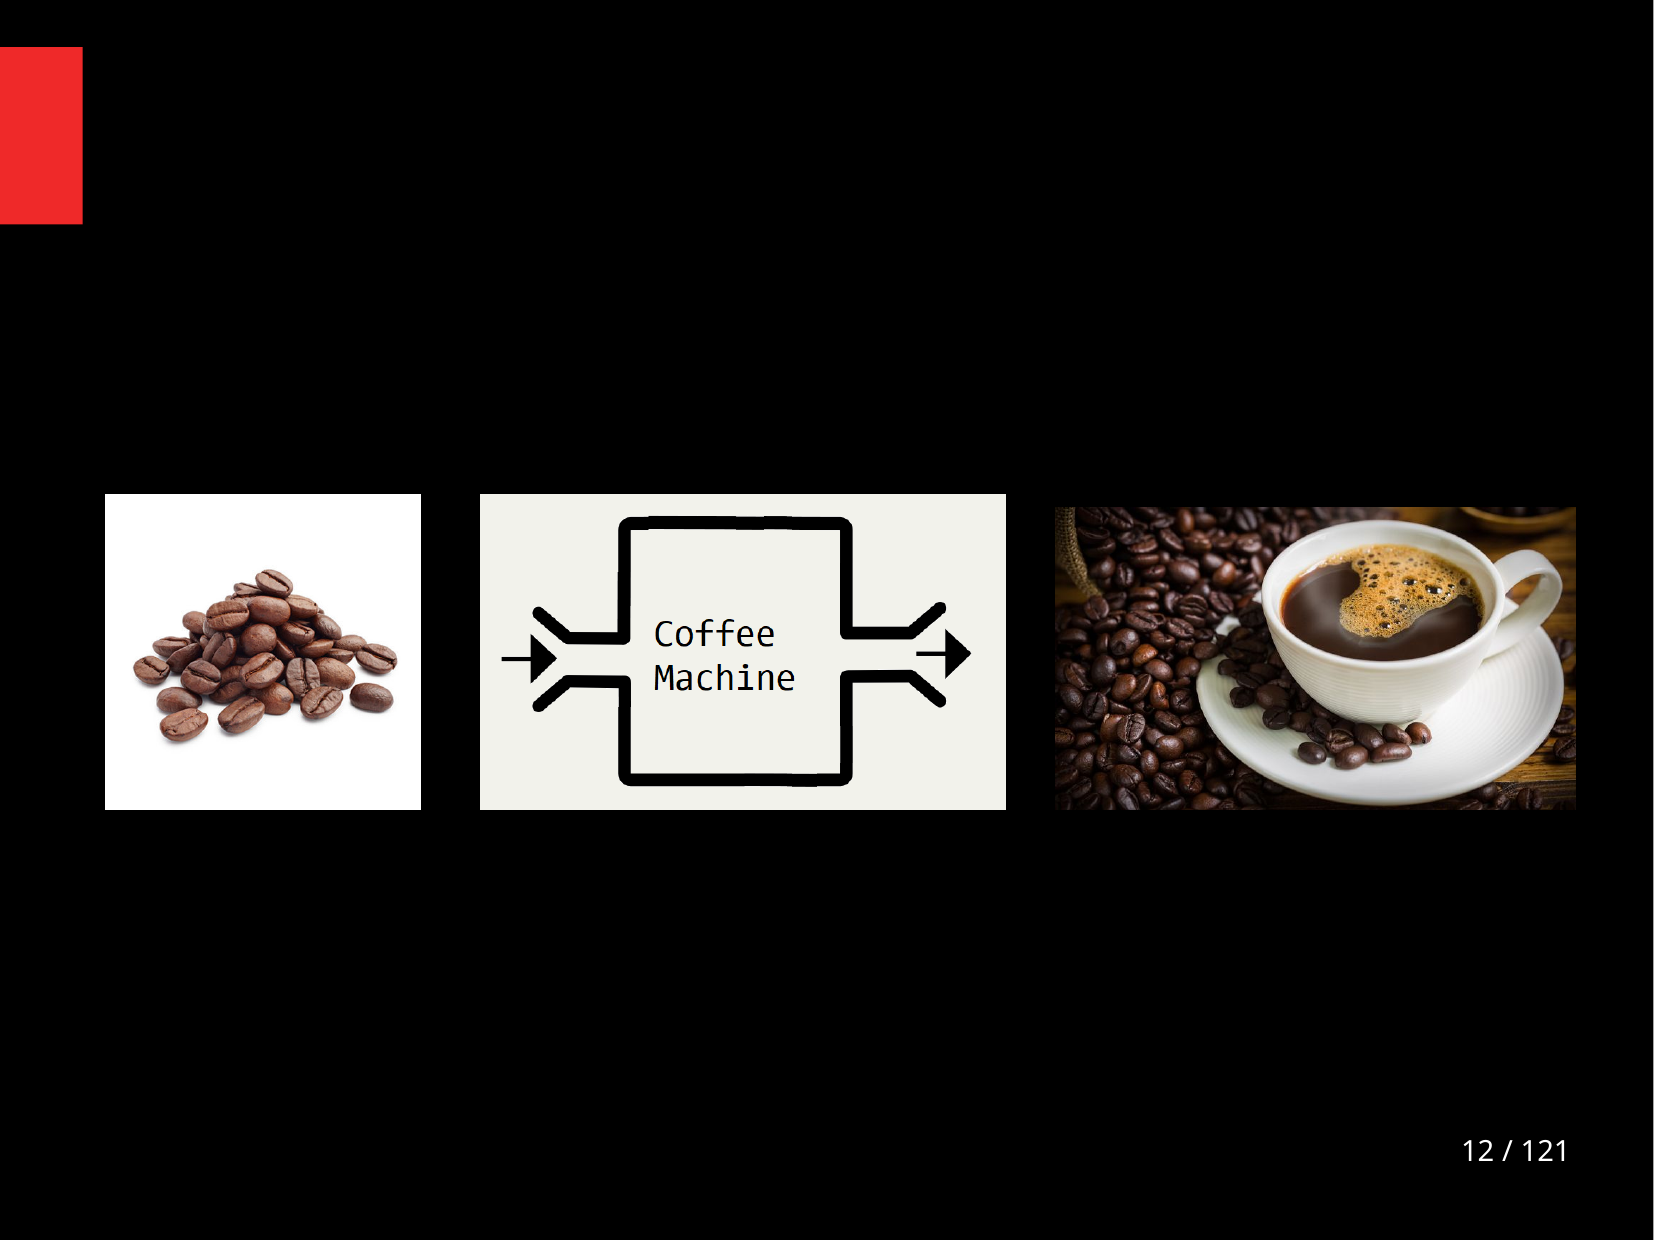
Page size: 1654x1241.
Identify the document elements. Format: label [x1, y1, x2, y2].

picture [1055, 507, 1576, 811]
picture [105, 494, 421, 811]
picture [480, 494, 1006, 810]
